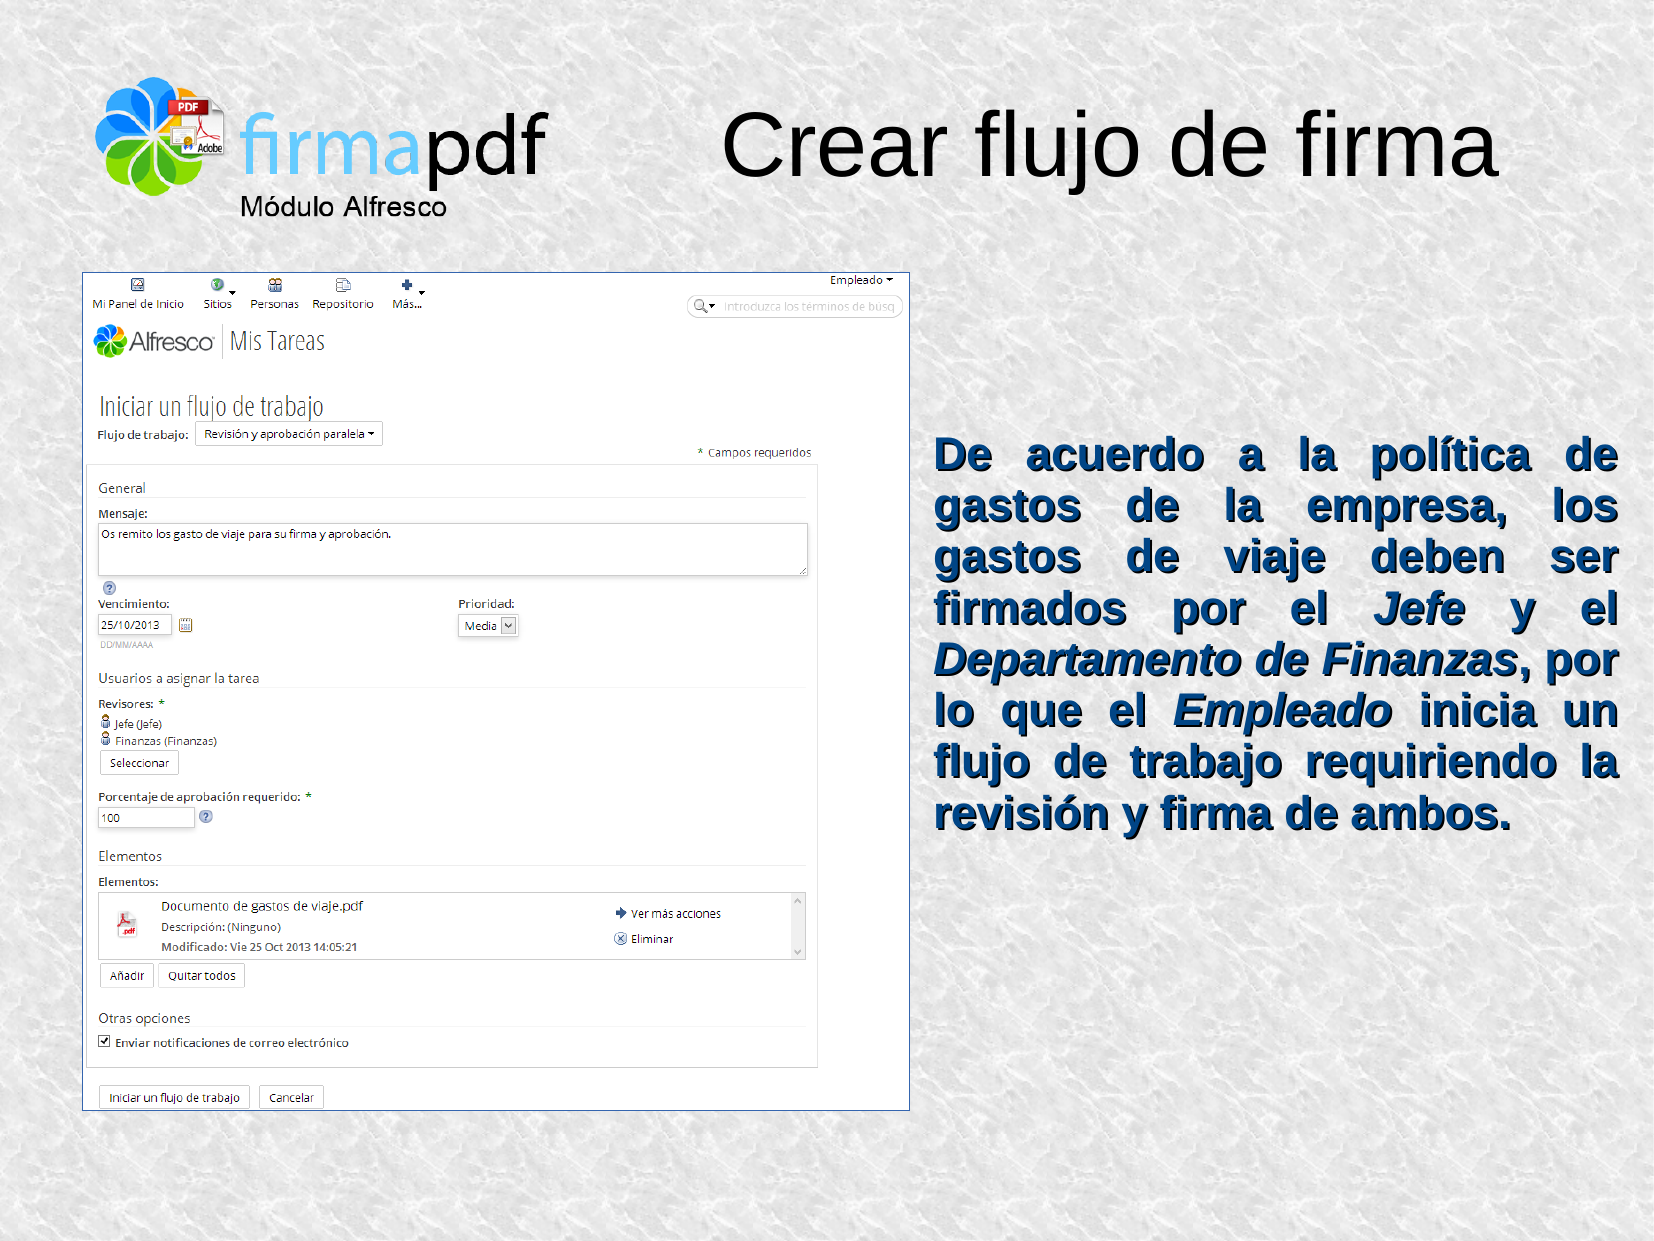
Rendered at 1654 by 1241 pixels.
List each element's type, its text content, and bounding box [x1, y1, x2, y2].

picture [0, 0, 1654, 1241]
list De acuerdo a la política de gastos de la empresa, los gastos de viaje deben ser firmados por el Jefe y el Departamento de Finanzas, por lo que el Empleado inicia un flujo de trabajo requiriendo la revisión y firma de ambos. [862, 342, 1619, 1241]
title Crear flujo de firma [614, 52, 1607, 237]
